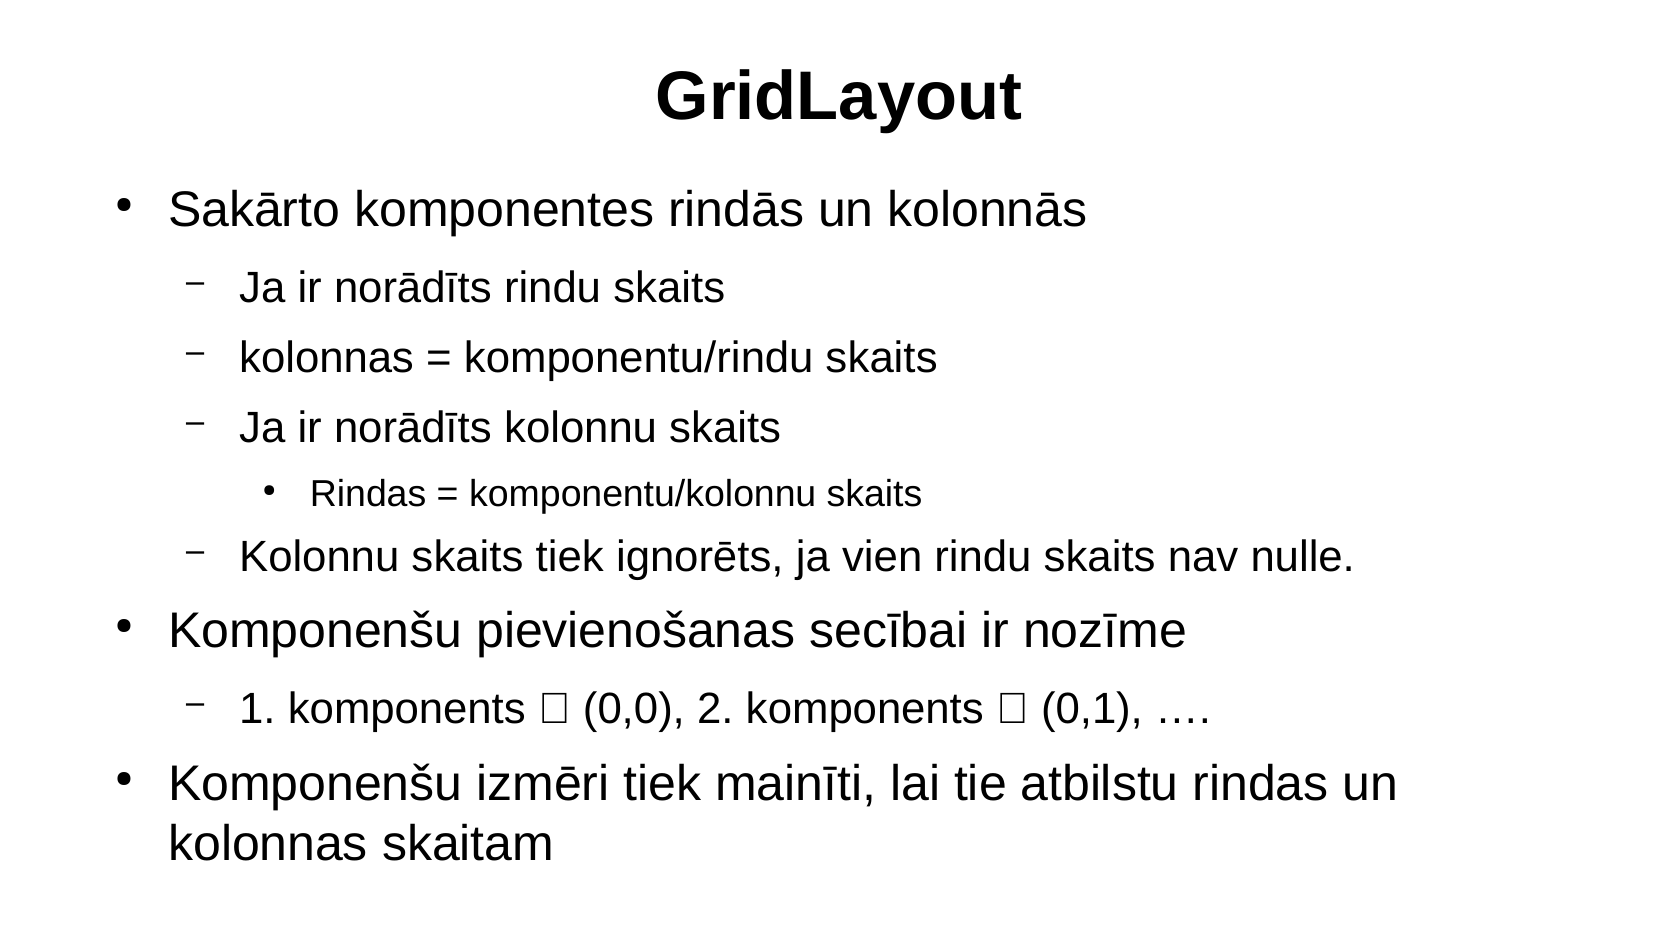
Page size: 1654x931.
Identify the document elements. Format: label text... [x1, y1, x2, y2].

list Sakārto komponentes rindās un kolonnās Ja ir norādīts rindu skaits kolonnas = komponentu/rindu skaits Ja ir norādīts kolonnu skaits Rindas = komponentu/kolonnu skaits Kolonnu skaits tiek ignorēts, ja vien rindu skaits nav nulle. Komponenšu pievienošanas secībai ir nozīme 1. komponents  (0,0), 2. komponents  (0,1), …. Komponenšu izmēri tiek mainīti, lai tie atbilstu rindas un kolonnas skaitam [82, 168, 1538, 889]
title GridLayout [82, 37, 1571, 147]
